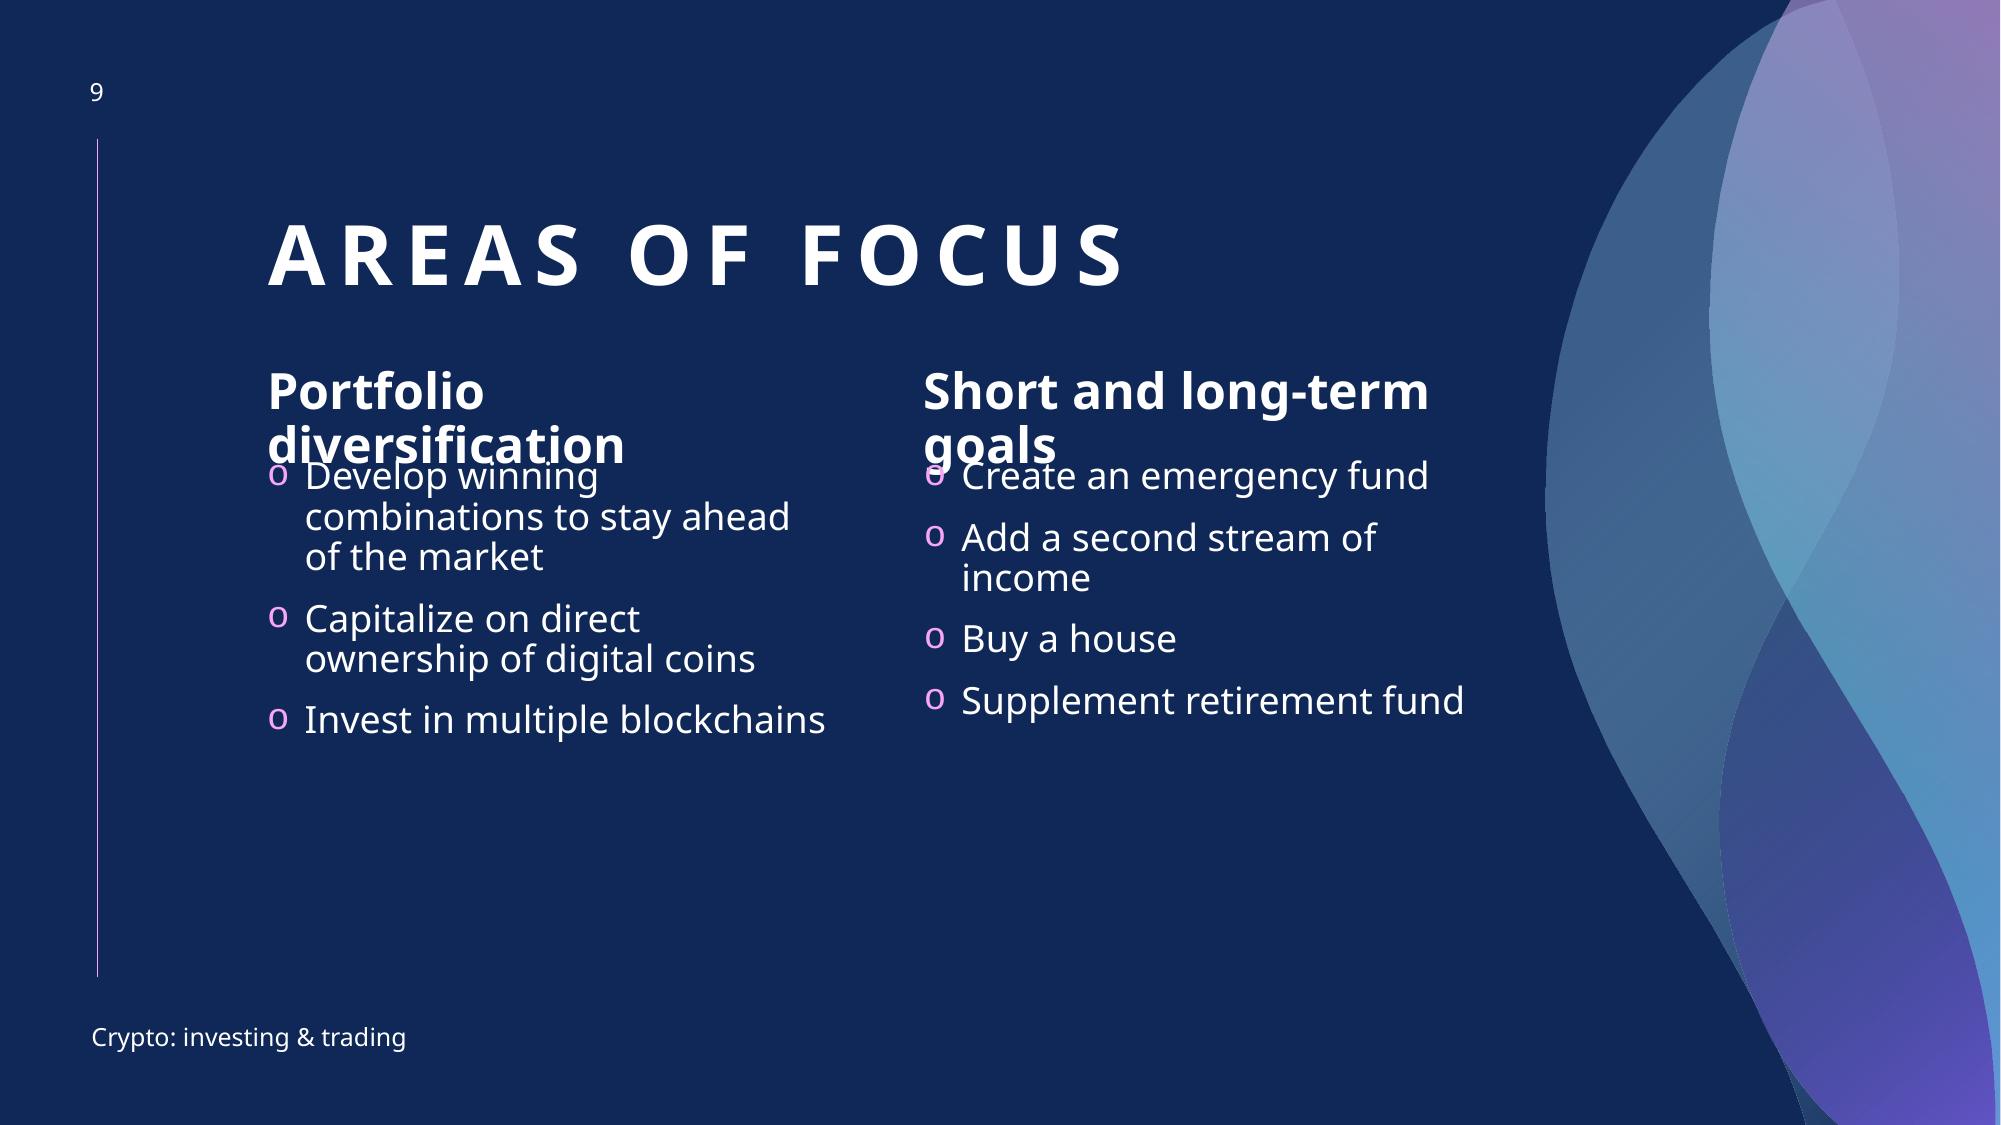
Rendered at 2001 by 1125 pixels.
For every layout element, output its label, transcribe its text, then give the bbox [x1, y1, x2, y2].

title AREAS OF FOCUS [253, 135, 1710, 311]
list Develop winning combinations to stay ahead of the market Capitalize on direct ownership of digital coins Invest in multiple blockchains​ [251, 450, 846, 873]
list Create an emergency fund Add a second stream of income Buy a house Supplement retirement fund [908, 450, 1503, 873]
list Portfolio diversification [251, 358, 846, 440]
list Short and long-term goals [908, 358, 1503, 440]
